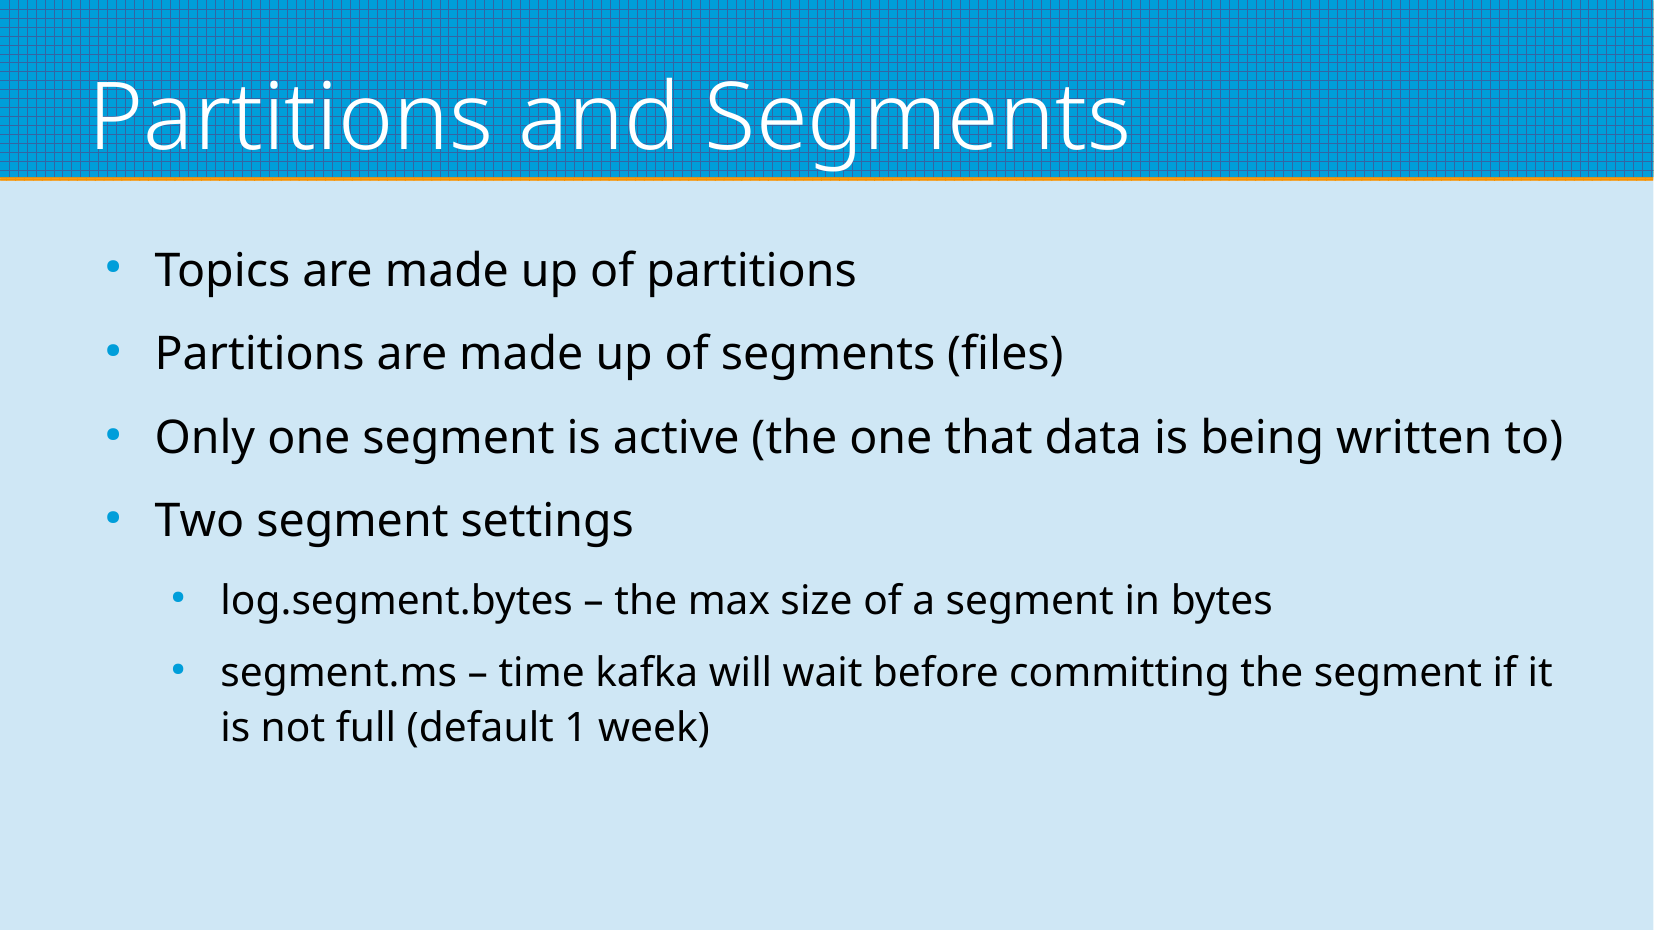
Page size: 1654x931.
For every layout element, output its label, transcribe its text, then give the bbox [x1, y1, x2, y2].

title Partitions and Segments [88, 14, 1565, 178]
list Topics are made up of partitions Partitions are made up of segments (files) Only one segment is active (the one that data is being written to) Two segment settings log.segment.bytes – the max size of a segment in bytes segment.ms – time kafka will wait before committing the segment if it is not full (default 1 week) [88, 236, 1565, 813]
